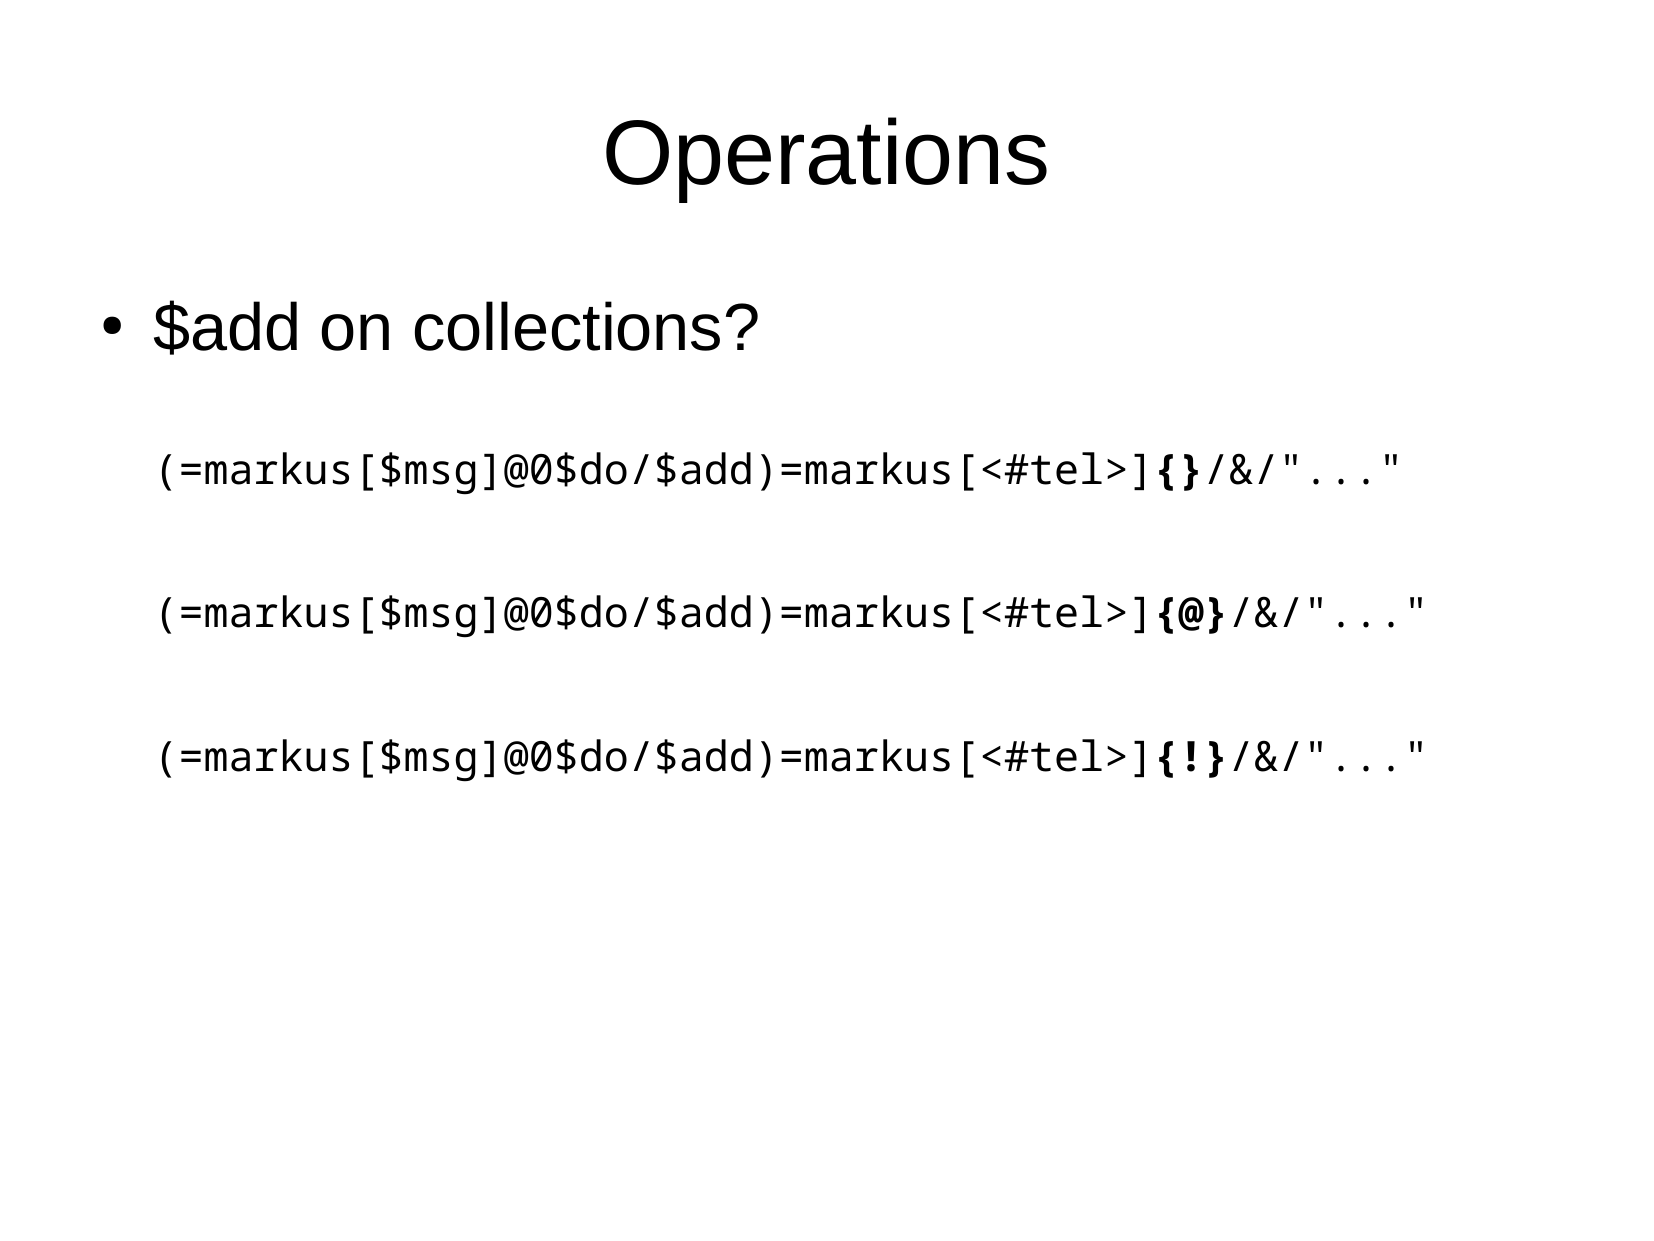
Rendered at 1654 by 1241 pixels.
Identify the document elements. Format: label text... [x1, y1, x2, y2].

title Operations [82, 49, 1571, 257]
list $add on collections? (=markus[$msg]@0$do/$add)=markus[<#tel>]{}/&/"..." (=markus[$msg]@0$do/$add)=markus[<#tel>]{@}/&/"..." (=markus[$msg]@0$do/$add)=markus[<#tel>]{!}/&/"..." [82, 290, 1571, 1010]
